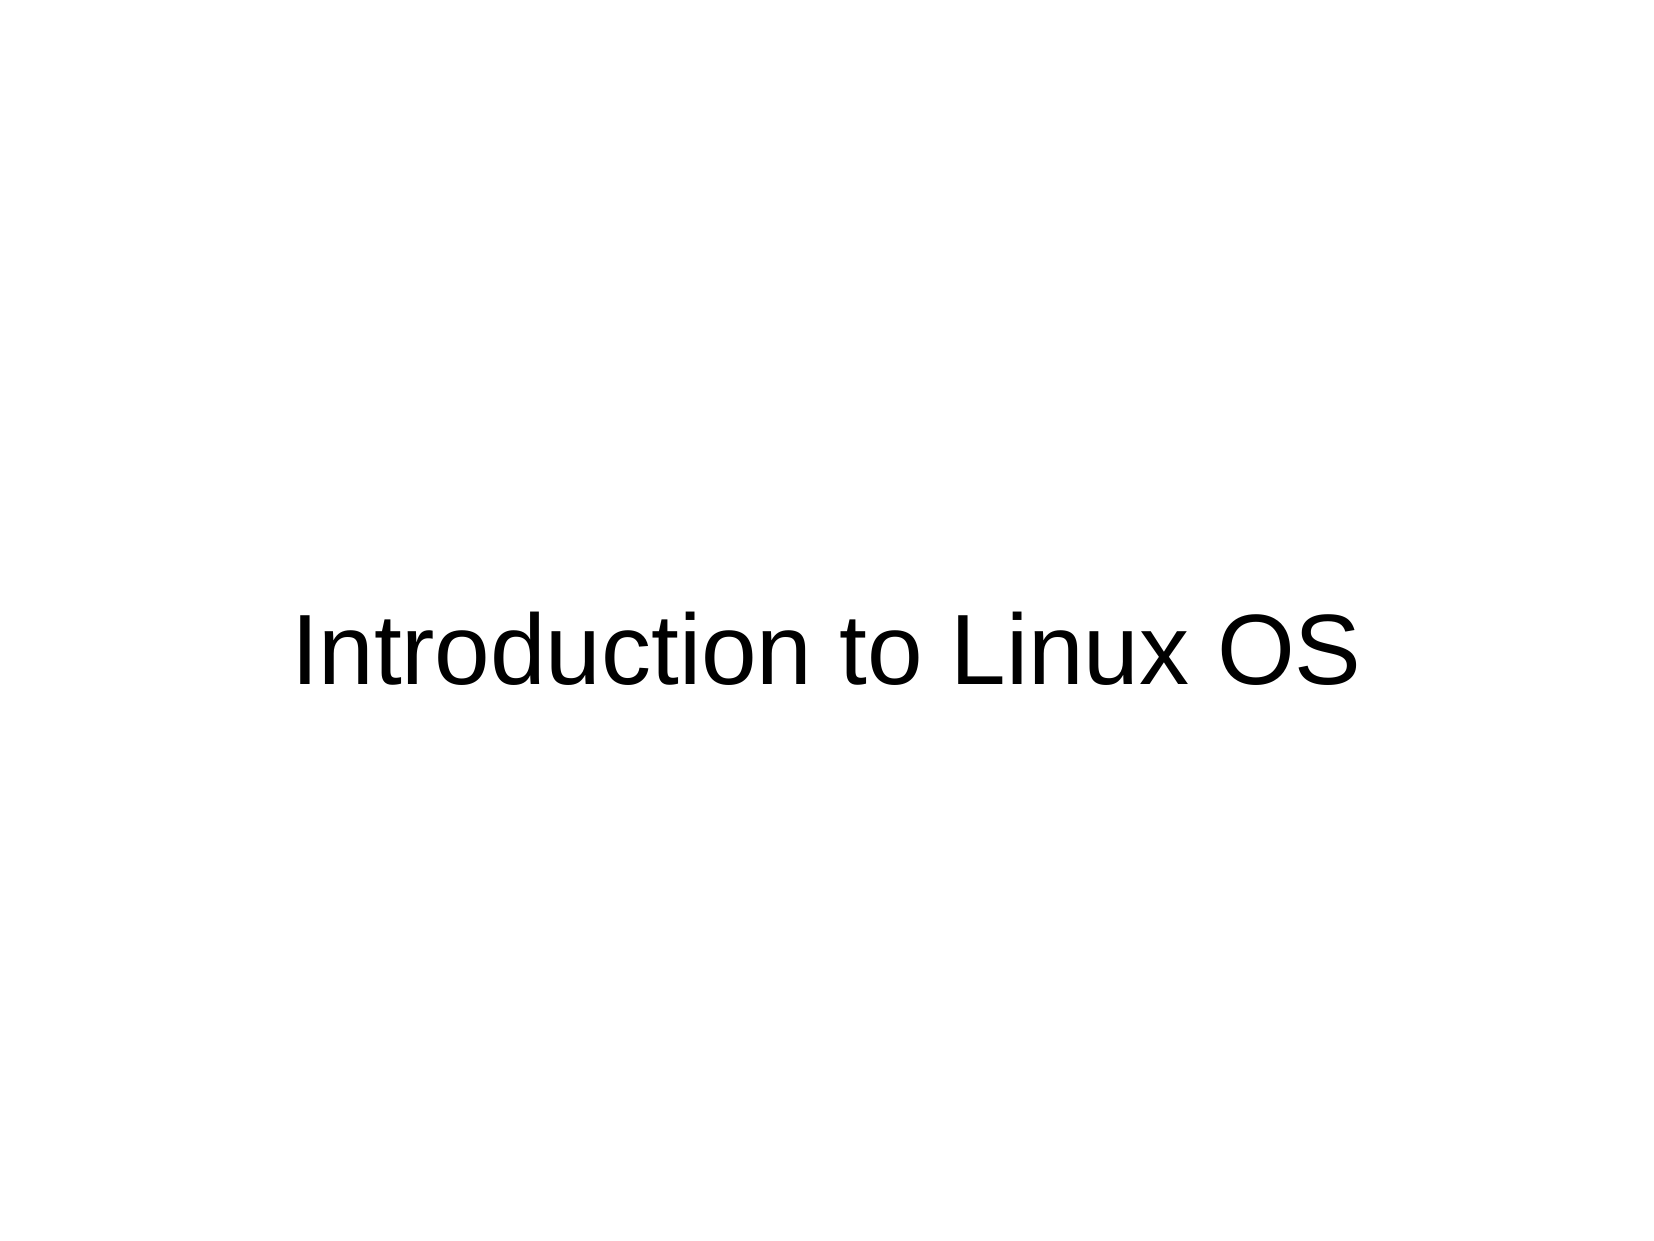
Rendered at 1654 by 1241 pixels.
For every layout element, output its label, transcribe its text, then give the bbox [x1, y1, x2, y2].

subtitle Introduction to Linux OS [82, 290, 1571, 1010]
